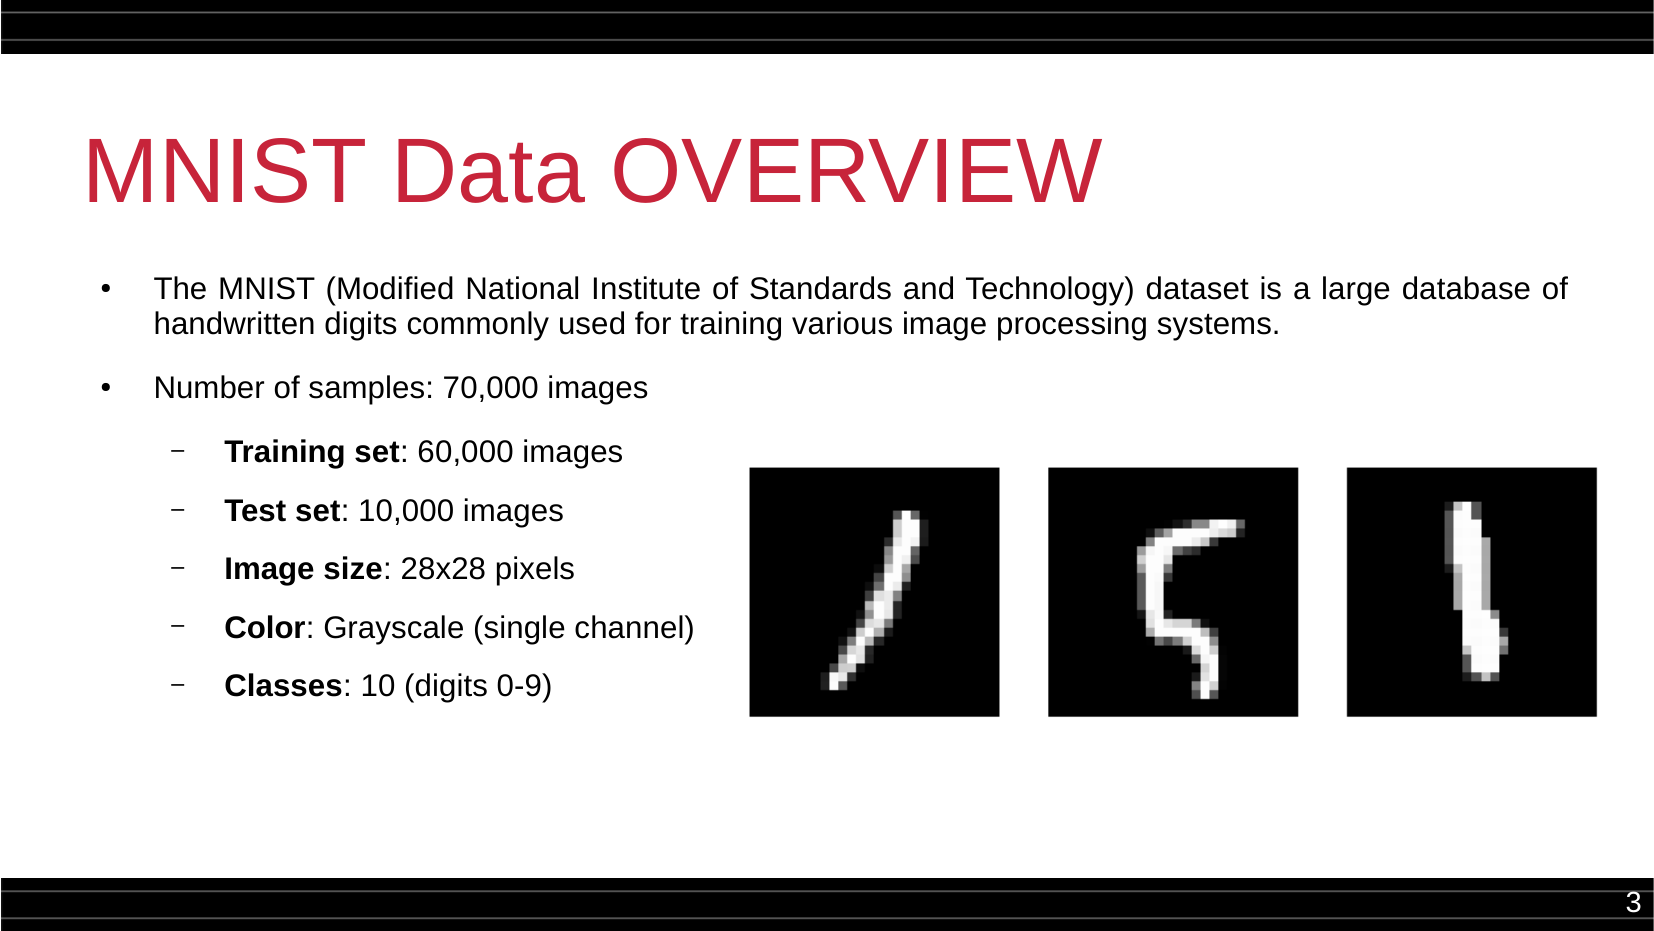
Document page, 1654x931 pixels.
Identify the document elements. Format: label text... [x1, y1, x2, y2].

picture [1, 0, 1654, 54]
picture [1, 878, 1654, 931]
title MNIST Data OVERVIEW [82, 92, 1571, 249]
picture [735, 456, 1606, 721]
list The MNIST (Modified National Institute of Standards and Technology) dataset is a large database of handwritten digits commonly used for training various image processing systems. Number of samples: 70,000 images Training set: 60,000 images Test set: 10,000 images Image size: 28x28 pixels Color: Grayscale (single channel) Classes: 10 (digits 0-9) [82, 271, 1571, 758]
